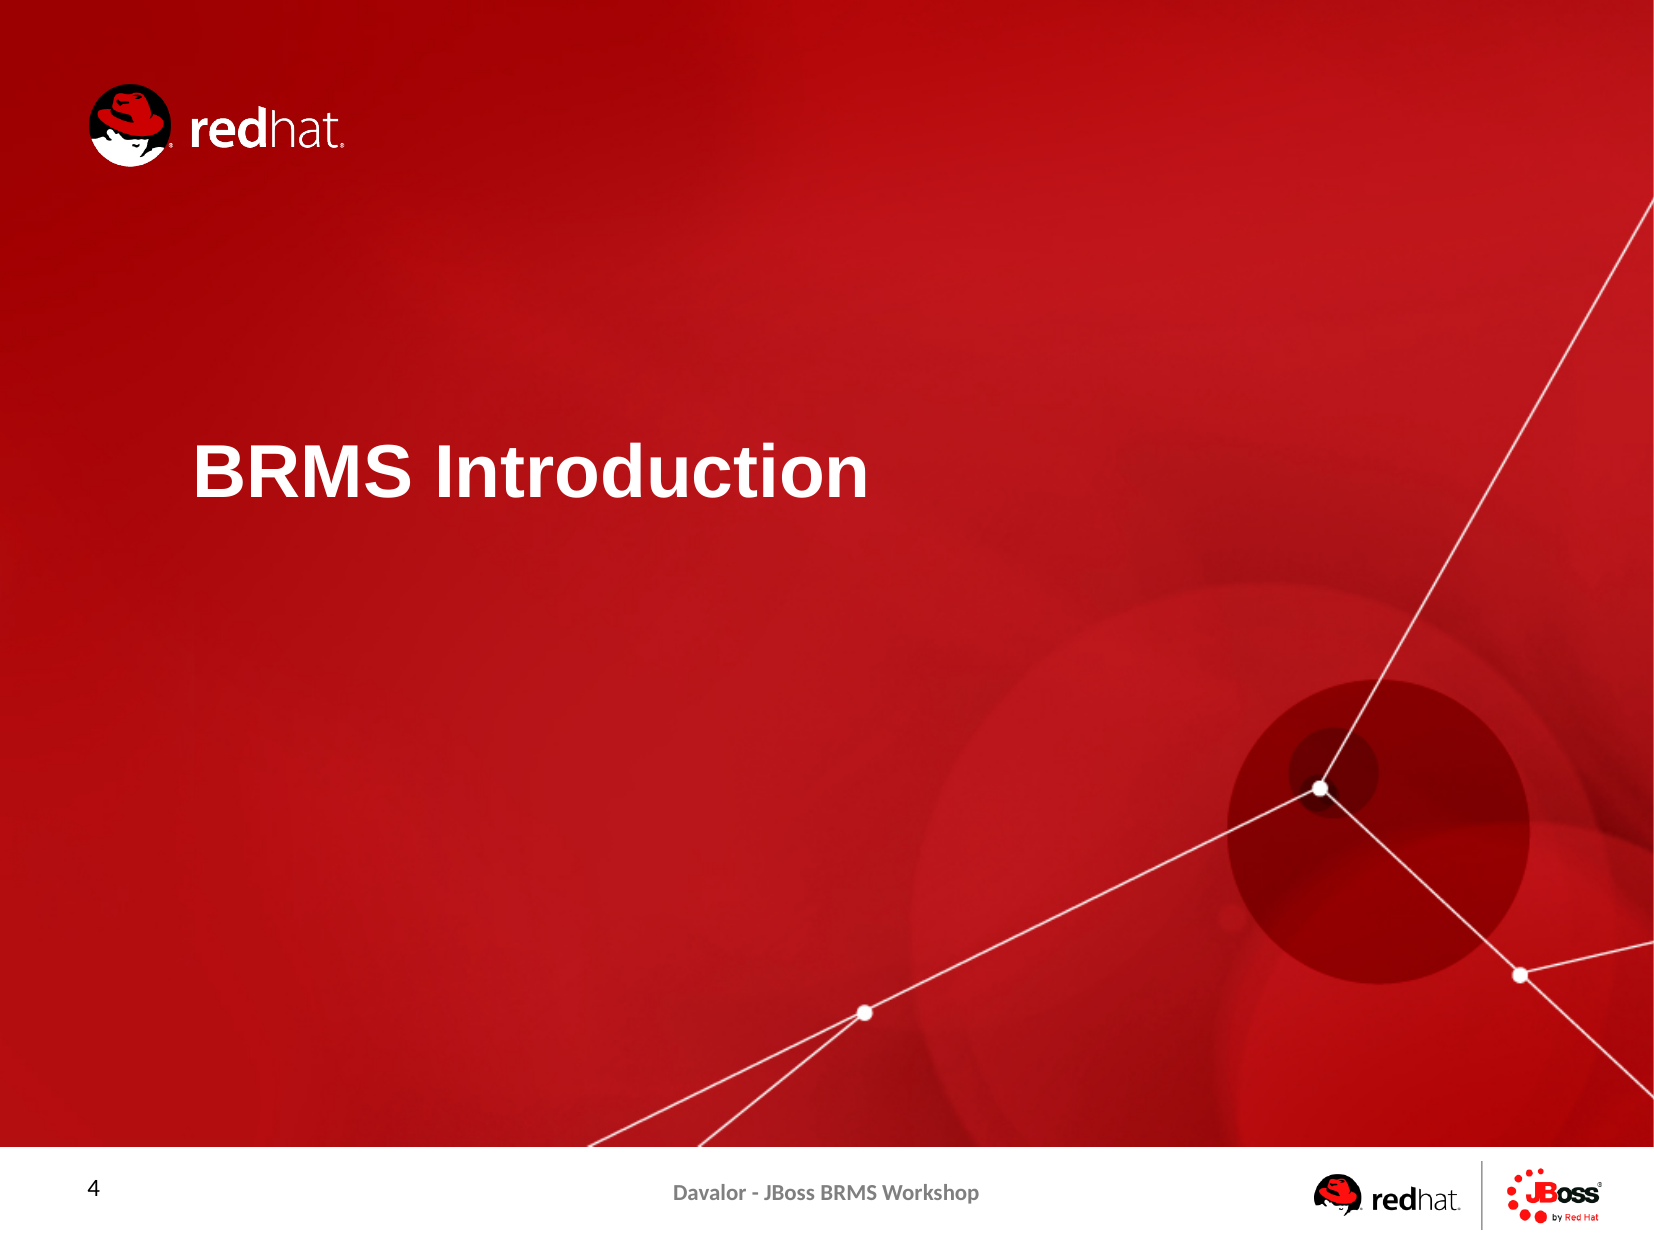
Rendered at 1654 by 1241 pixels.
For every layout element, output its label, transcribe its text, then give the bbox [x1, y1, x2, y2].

picture [0, 0, 1654, 1147]
text_box BRMS Introduction [178, 418, 1445, 703]
picture [1314, 1161, 1602, 1230]
